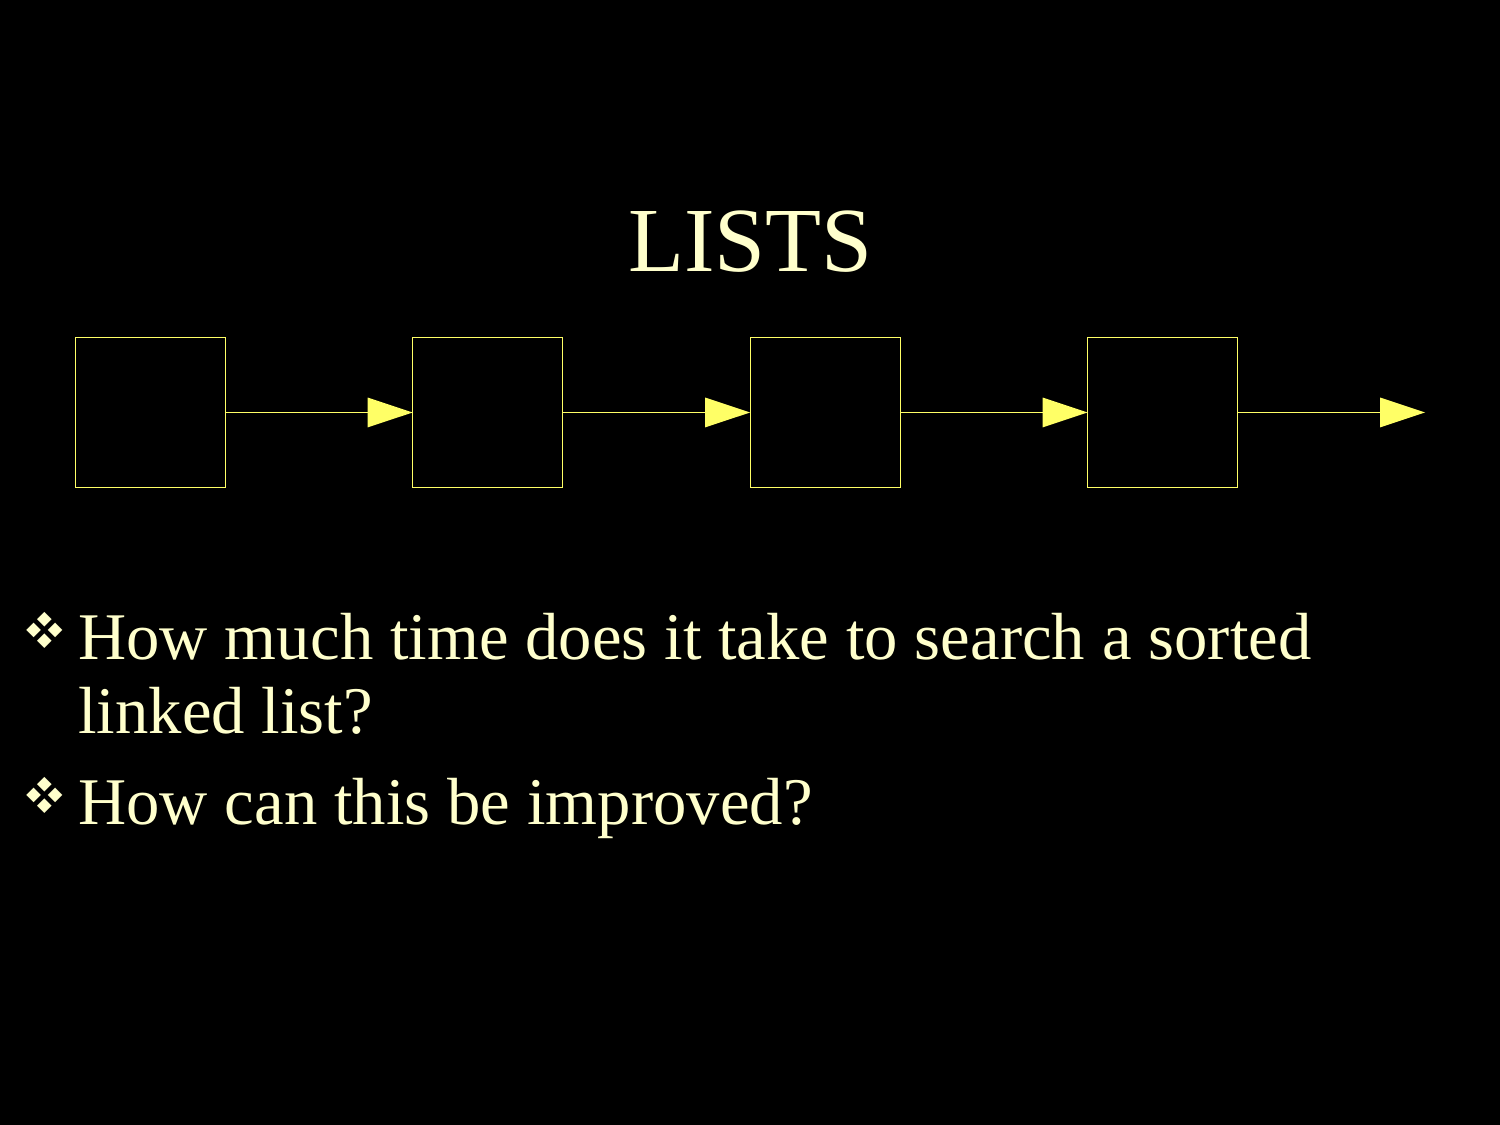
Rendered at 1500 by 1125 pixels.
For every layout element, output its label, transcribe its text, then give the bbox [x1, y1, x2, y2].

list How much time does it take to search a sorted linked list? How can this be improved? [22, 600, 1482, 1075]
title LISTS [22, 153, 1480, 329]
